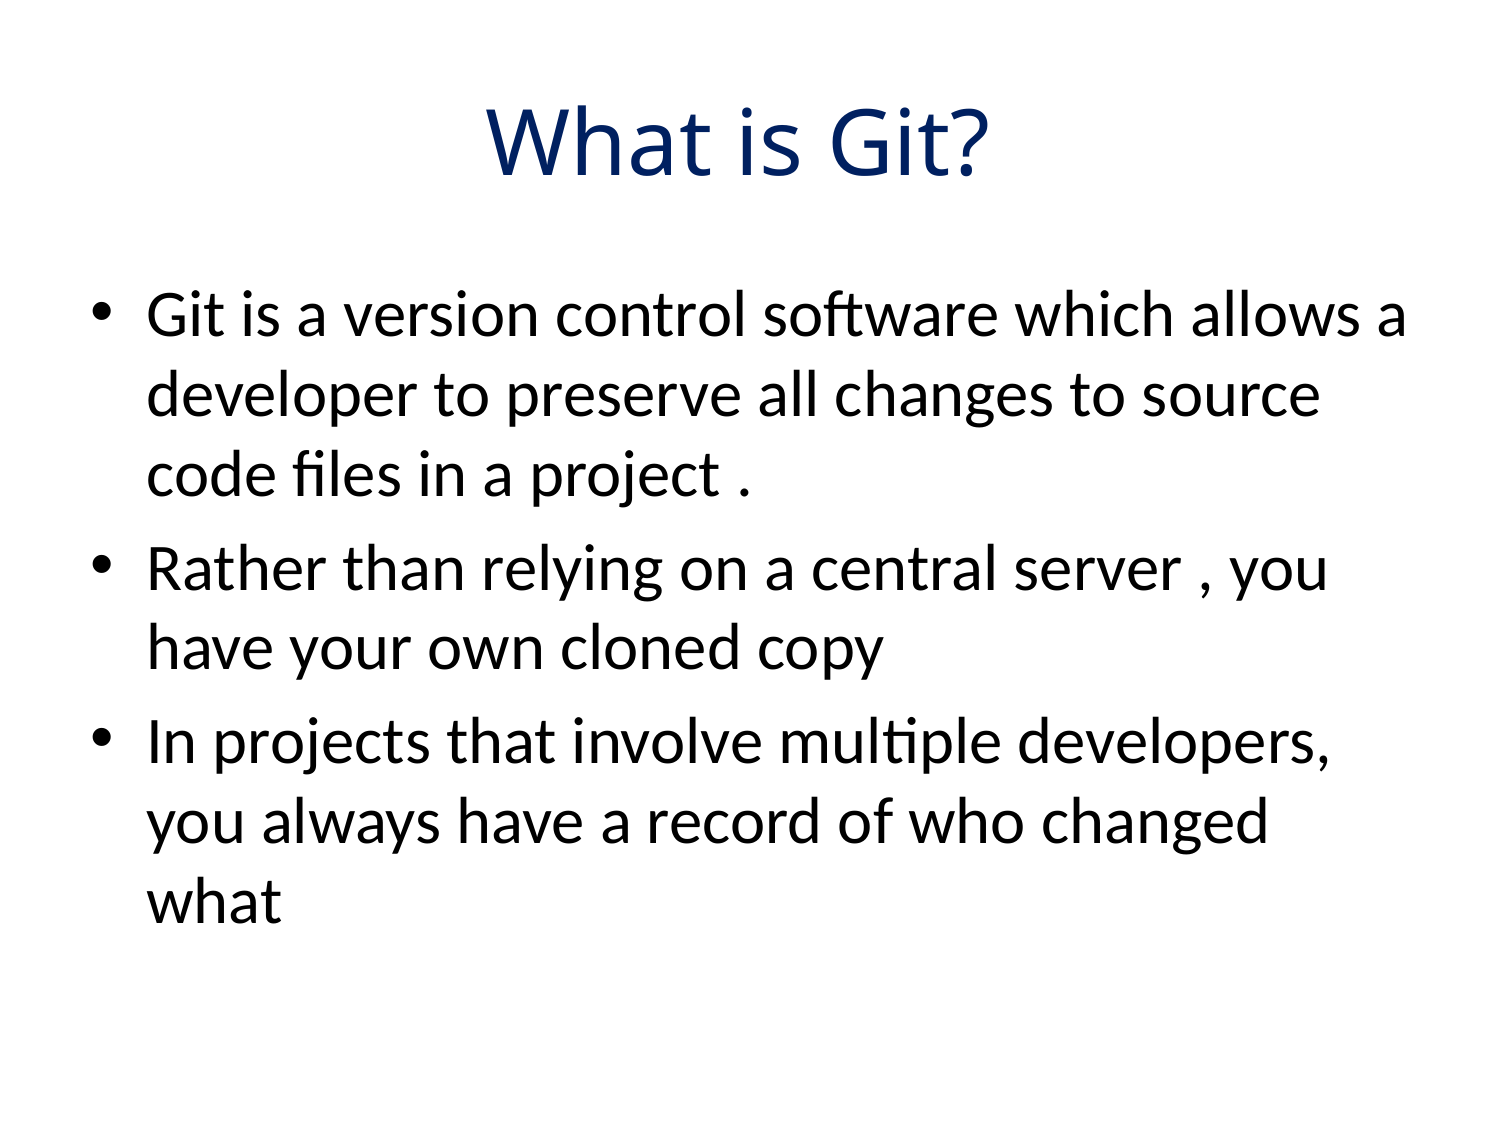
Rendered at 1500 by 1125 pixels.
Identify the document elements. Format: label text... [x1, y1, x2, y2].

title What is Git? [75, 45, 1425, 233]
list Git is a version control software which allows a developer to preserve all changes to source code files in a project . Rather than relying on a central server , you have your own cloned copy In projects that involve multiple developers, you always have a record of who changed what [75, 262, 1425, 1005]
